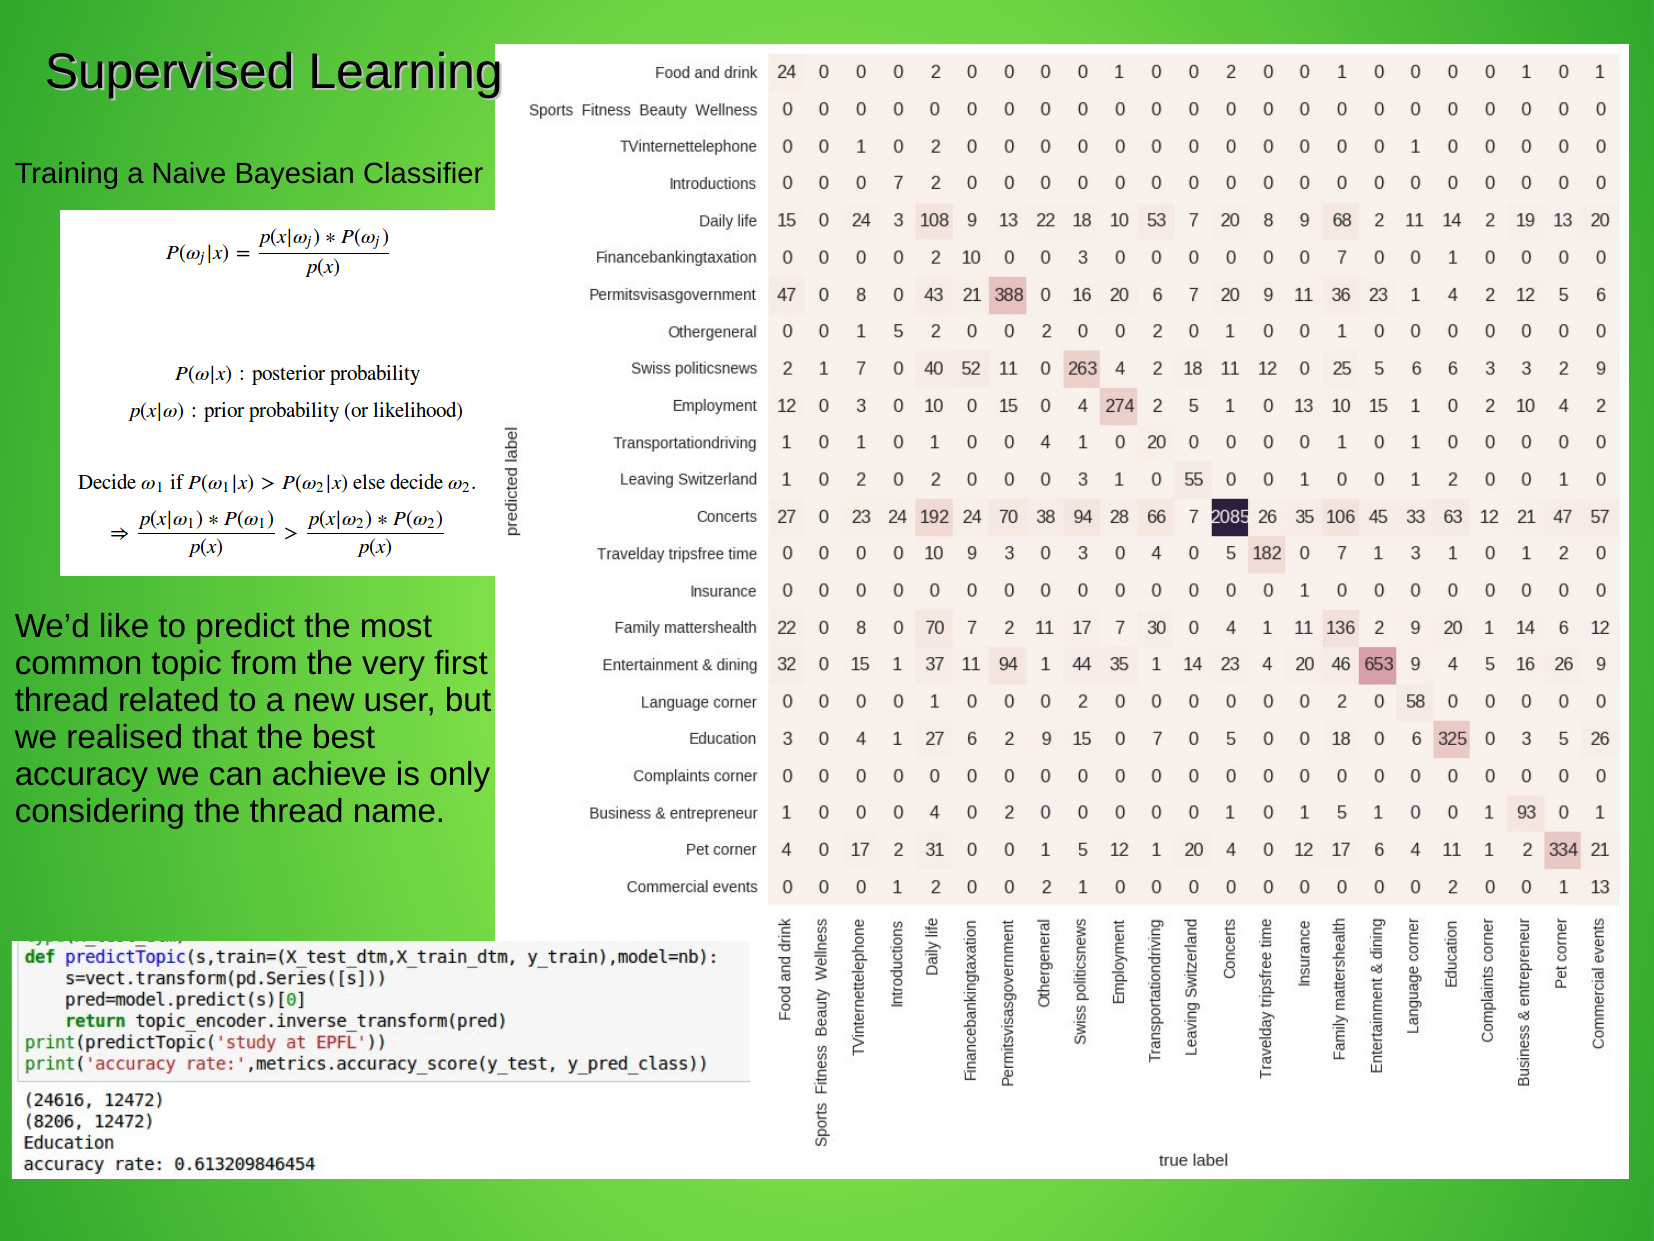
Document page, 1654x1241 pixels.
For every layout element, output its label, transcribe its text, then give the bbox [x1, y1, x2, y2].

text_box Training a Naive Bayesian Classifier [0, 150, 556, 231]
picture [11, 44, 1629, 1179]
text_box Supervised Learning [30, 36, 531, 127]
text_box We’d like to predict the most common topic from the very first thread related to a new user, but we realised that the best accuracy we can achieve is only considering the thread name. [0, 600, 511, 951]
